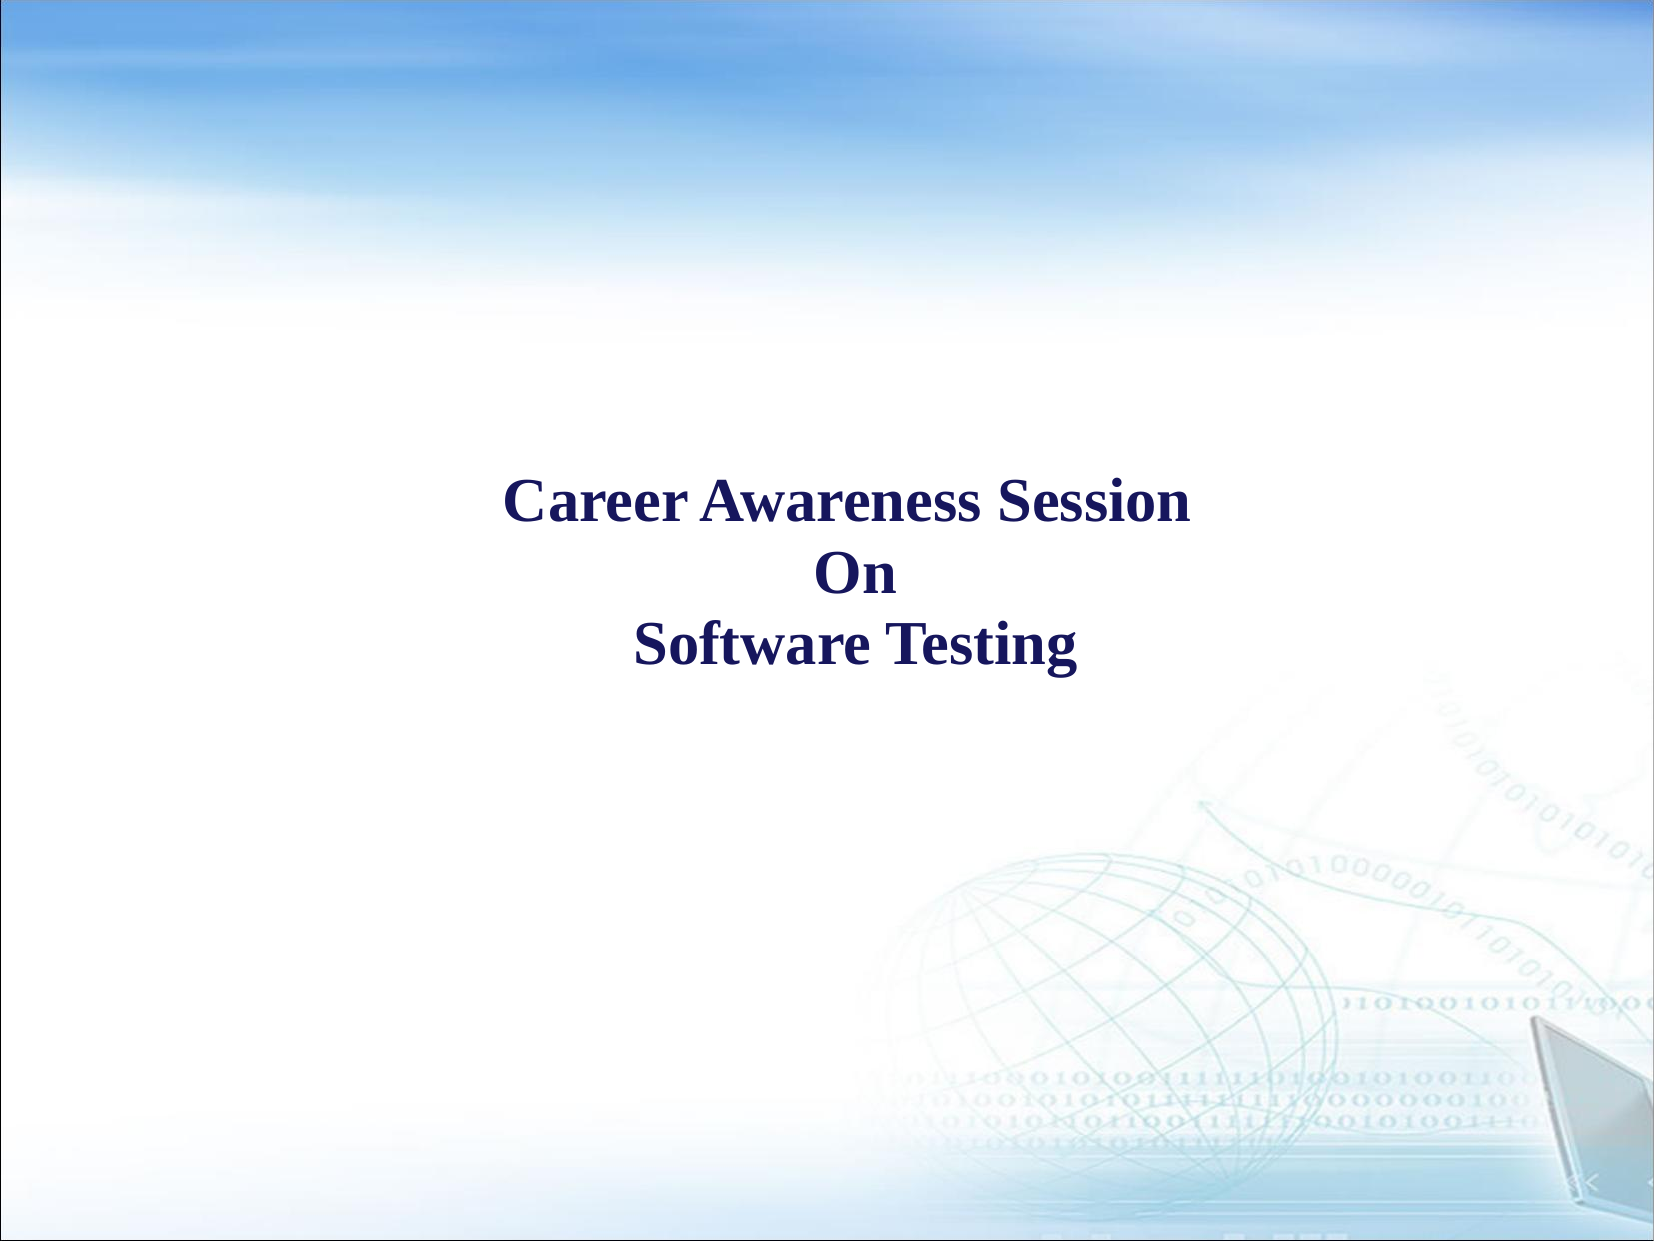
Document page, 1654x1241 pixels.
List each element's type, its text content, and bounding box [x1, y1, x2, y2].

text_box Career Awareness Session On Software Testing [363, 457, 1349, 739]
